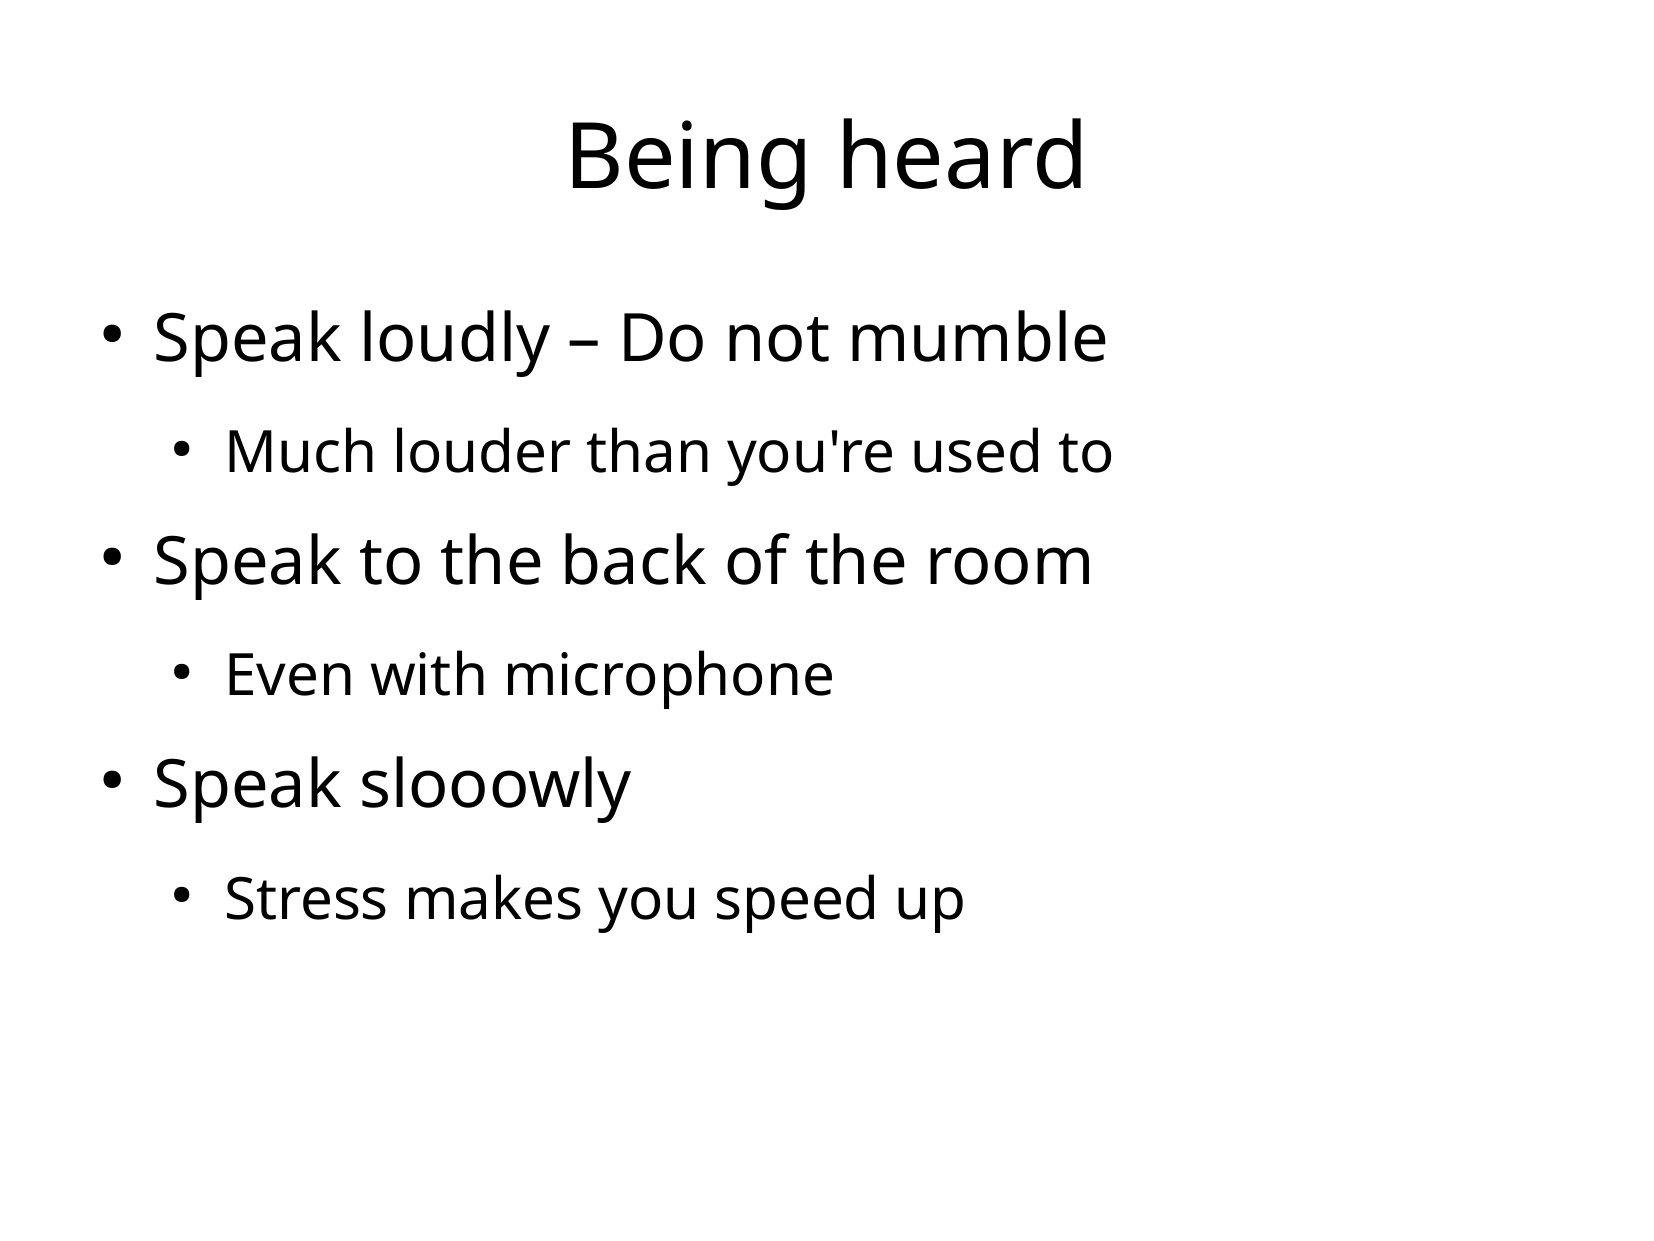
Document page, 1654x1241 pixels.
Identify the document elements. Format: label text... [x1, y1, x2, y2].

title Being heard [82, 56, 1571, 250]
list Speak loudly – Do not mumble Much louder than you're used to Speak to the back of the room Even with microphone Speak slooowly Stress makes you speed up [82, 290, 1571, 1109]
